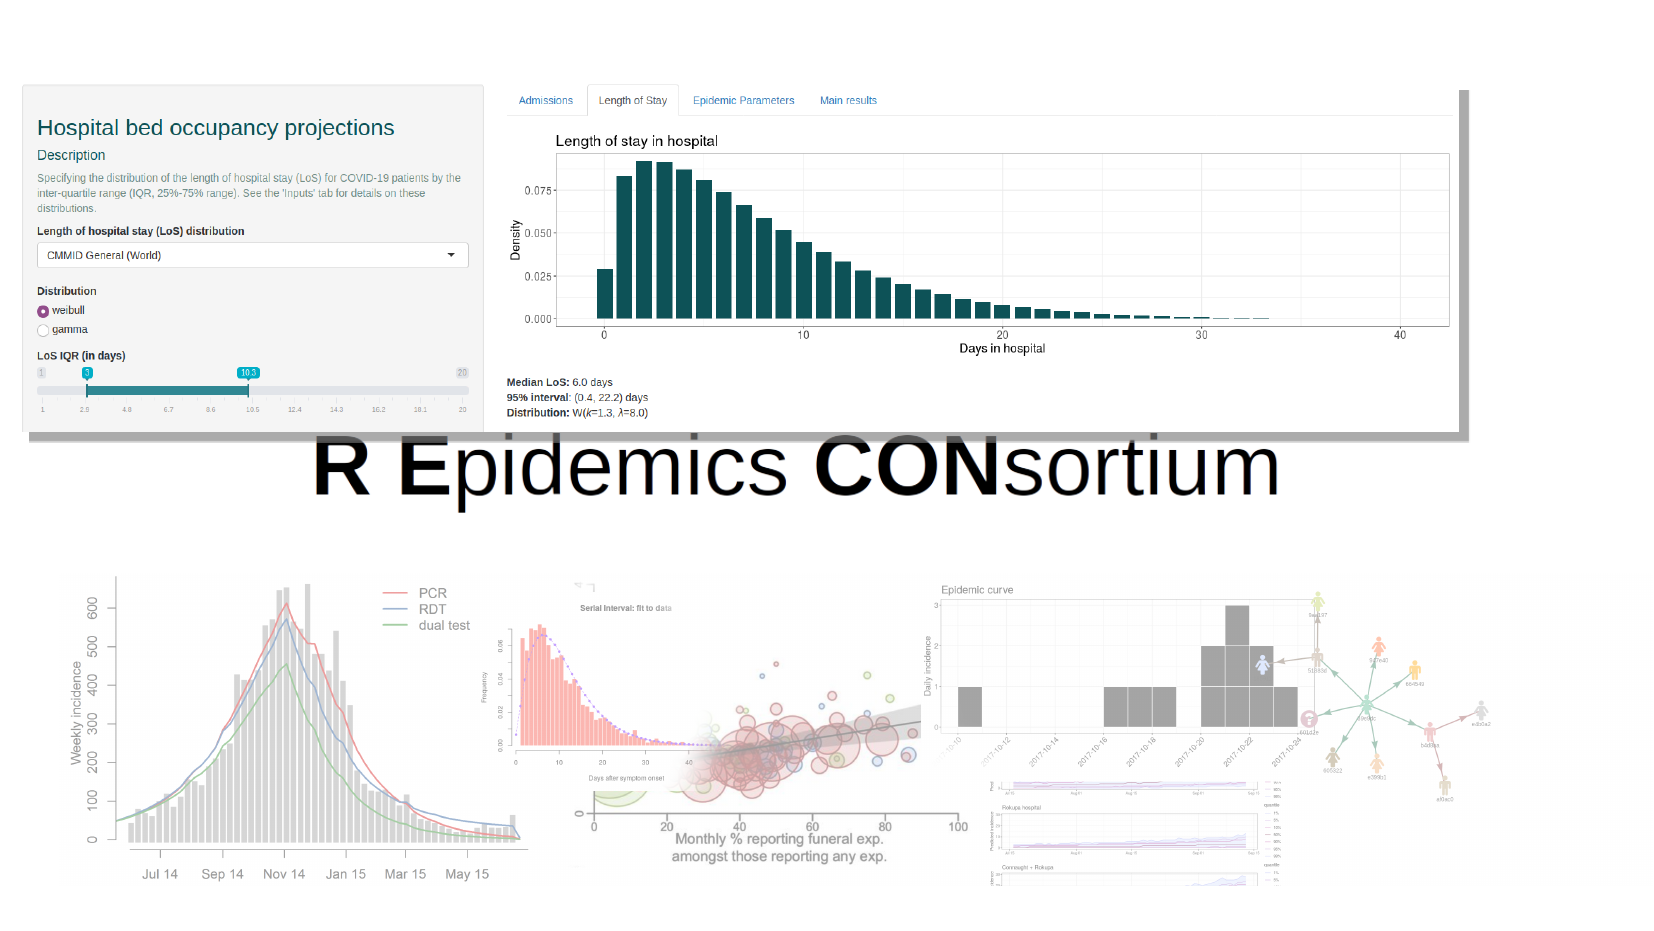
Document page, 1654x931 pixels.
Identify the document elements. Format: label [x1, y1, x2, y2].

picture [17, 78, 1459, 432]
picture [59, 443, 1654, 886]
